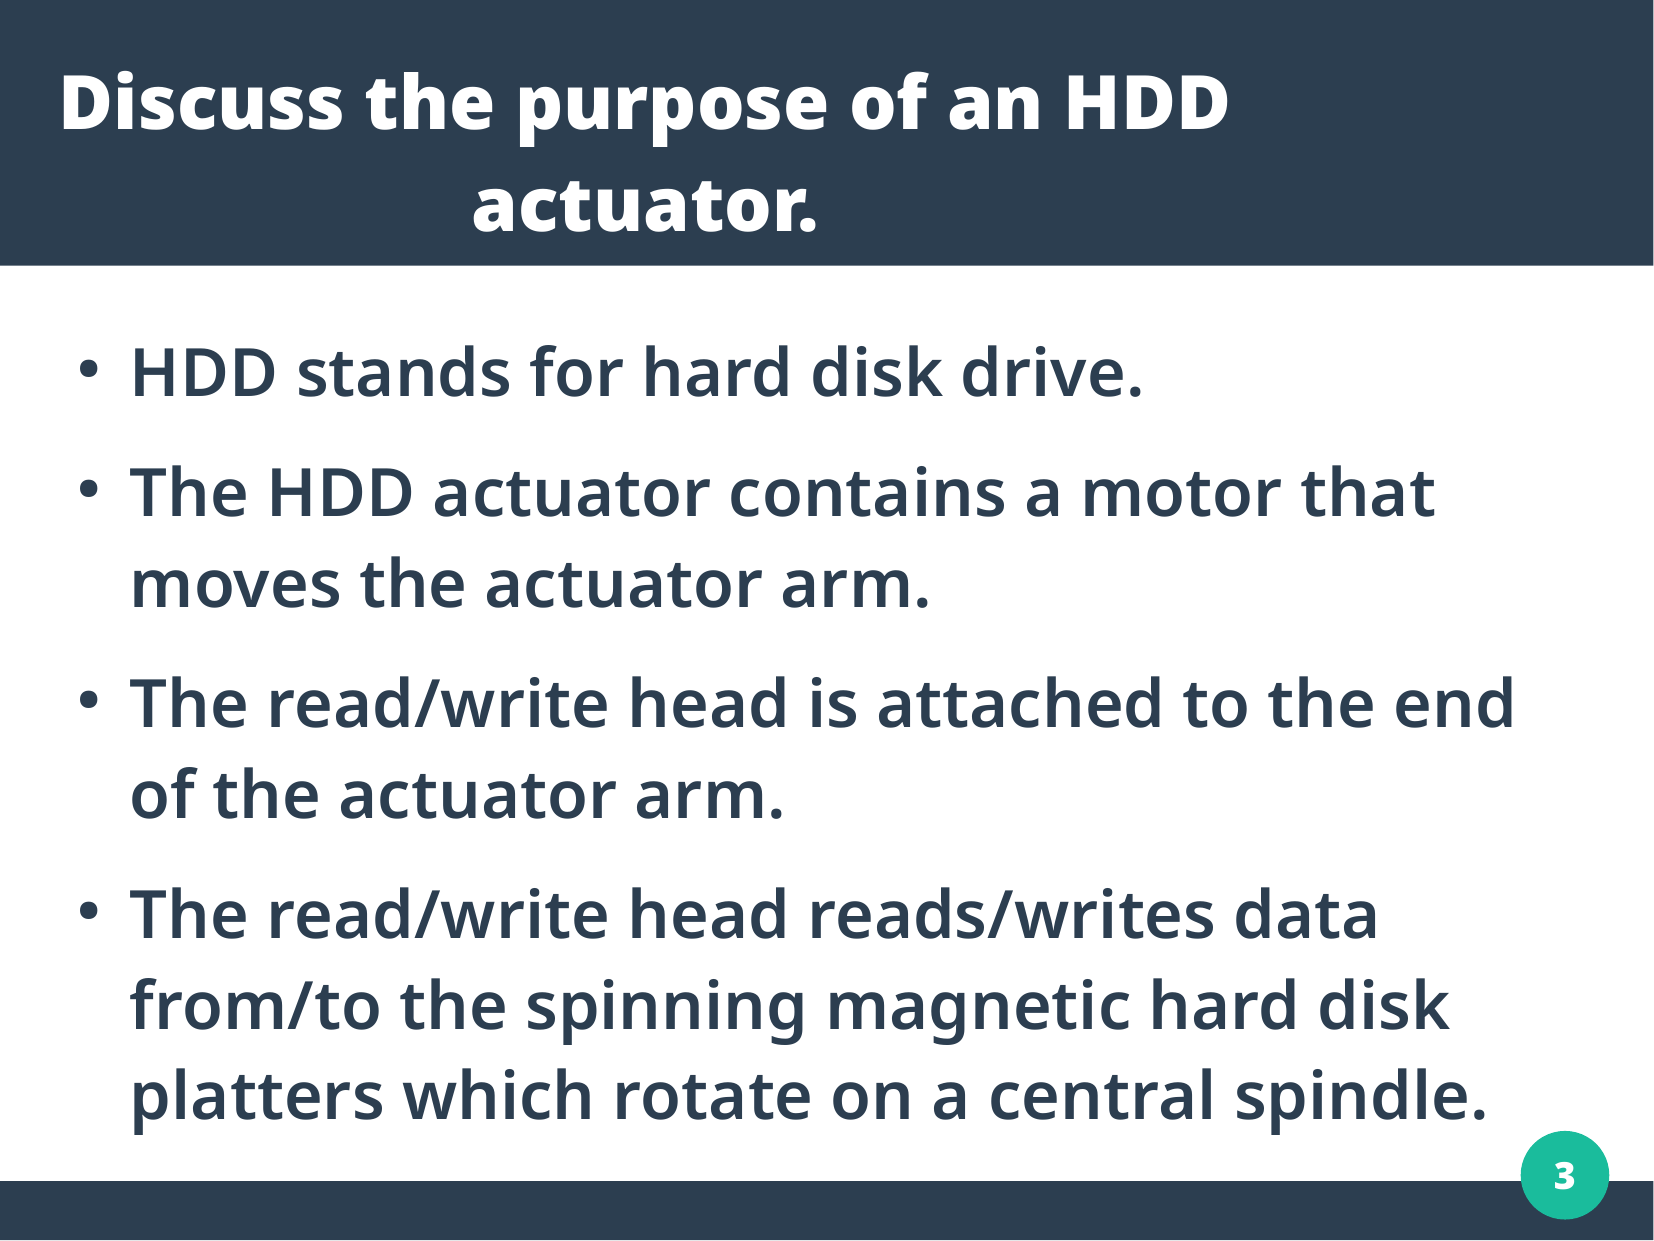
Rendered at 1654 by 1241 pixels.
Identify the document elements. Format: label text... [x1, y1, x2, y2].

list HDD stands for hard disk drive. The HDD actuator contains a motor that moves the actuator arm. The read/write head is attached to the end of the actuator arm. The read/write head reads/writes data from/to the spinning magnetic hard disk platters which rotate on a central spindle. [59, 324, 1595, 1152]
title Discuss the purpose of an HDD actuator. [59, 49, 1595, 207]
